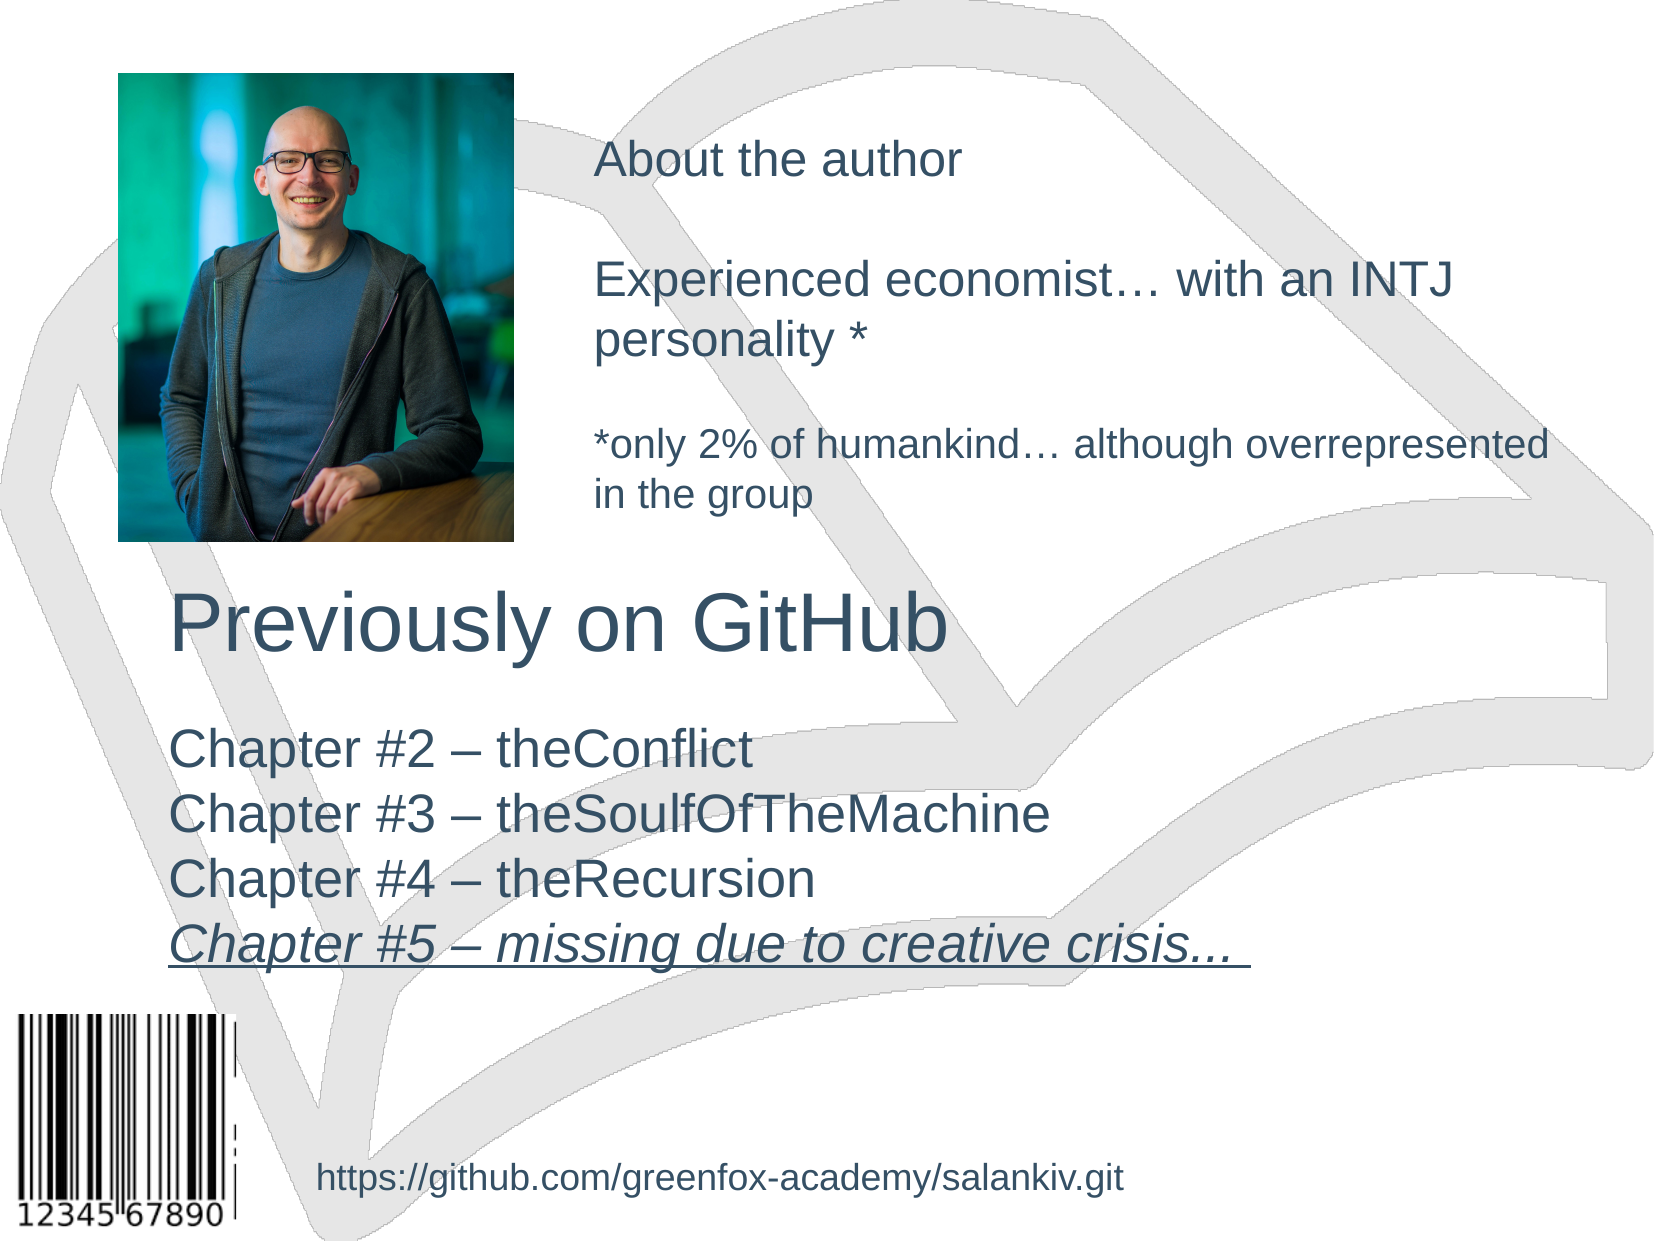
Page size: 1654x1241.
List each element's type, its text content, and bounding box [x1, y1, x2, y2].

text_box Previously on GitHub Chapter #2 – theConflict Chapter #3 – theSoulfOfTheMachine Chapter #4 – theRecursion Chapter #5 – missing due to creative crisis... https://github.com/greenfox-academy/salankiv.git [153, 561, 1571, 692]
picture [0, 0, 1654, 1241]
text_box About the author Experienced economist… with an INTJ personality * *only 2% of humankind… although overrepresented in the group [578, 58, 1571, 473]
